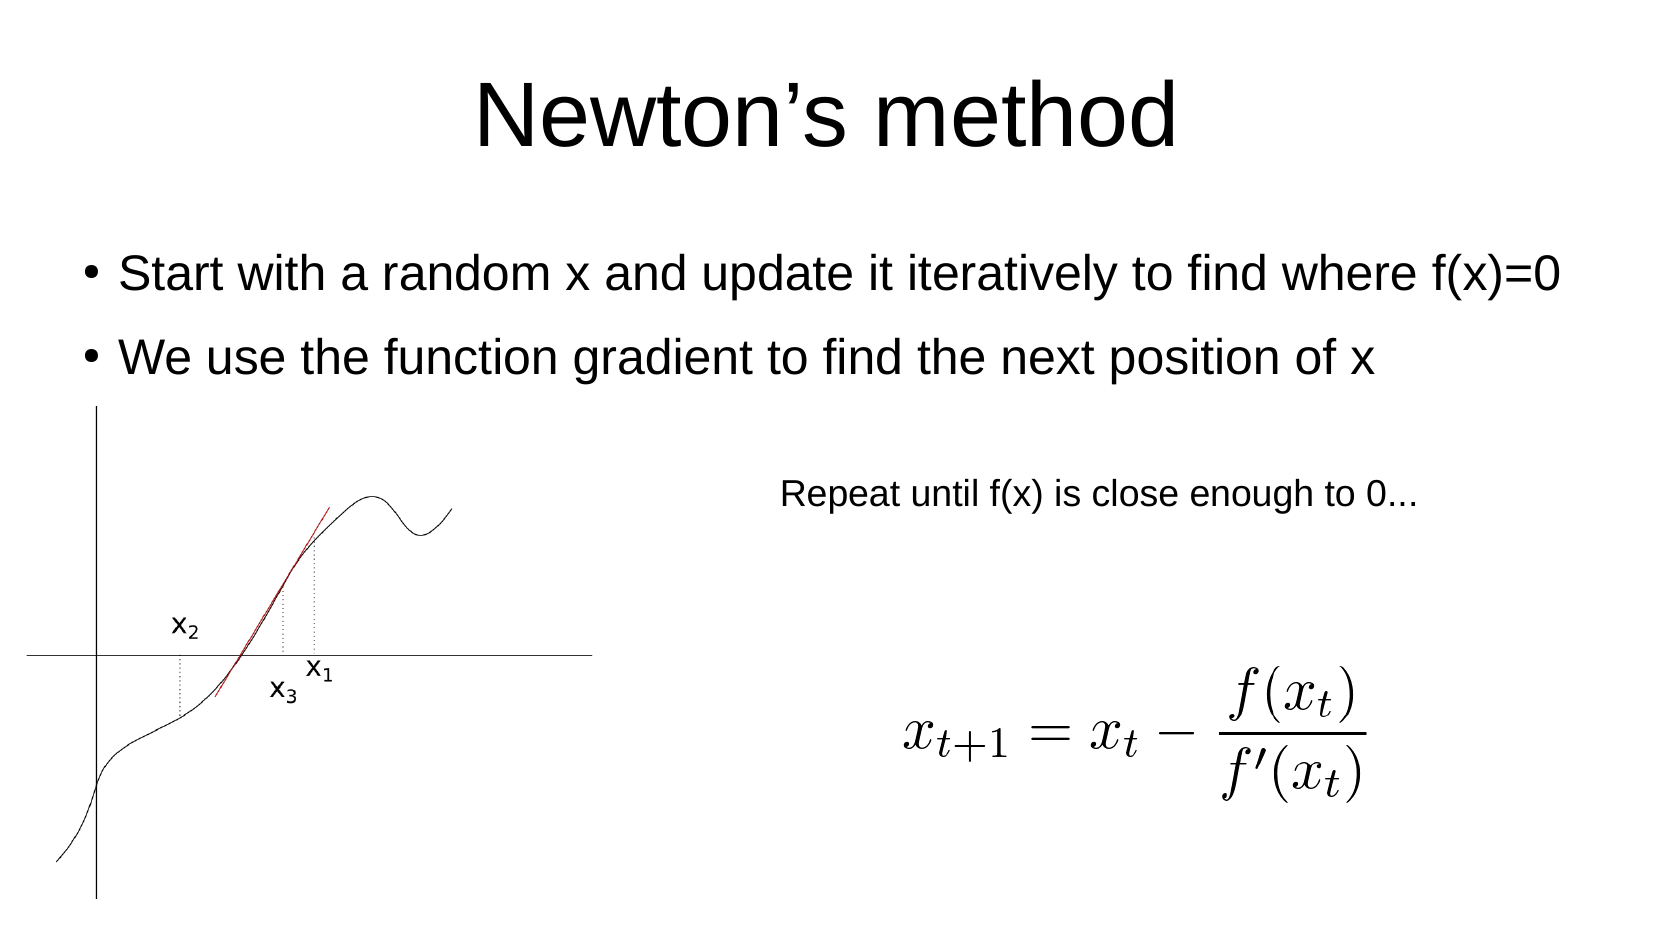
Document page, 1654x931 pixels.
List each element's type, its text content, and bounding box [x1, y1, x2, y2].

title Newton’s method [82, 37, 1571, 193]
text_box Start with a random x and update it iteratively to find where f(x)=0 We use the function gradient to find the next position of x [82, 217, 1571, 758]
picture [17, 406, 618, 900]
picture [900, 660, 1367, 811]
text_box Repeat until f(x) is close enough to 0... [765, 465, 1501, 522]
